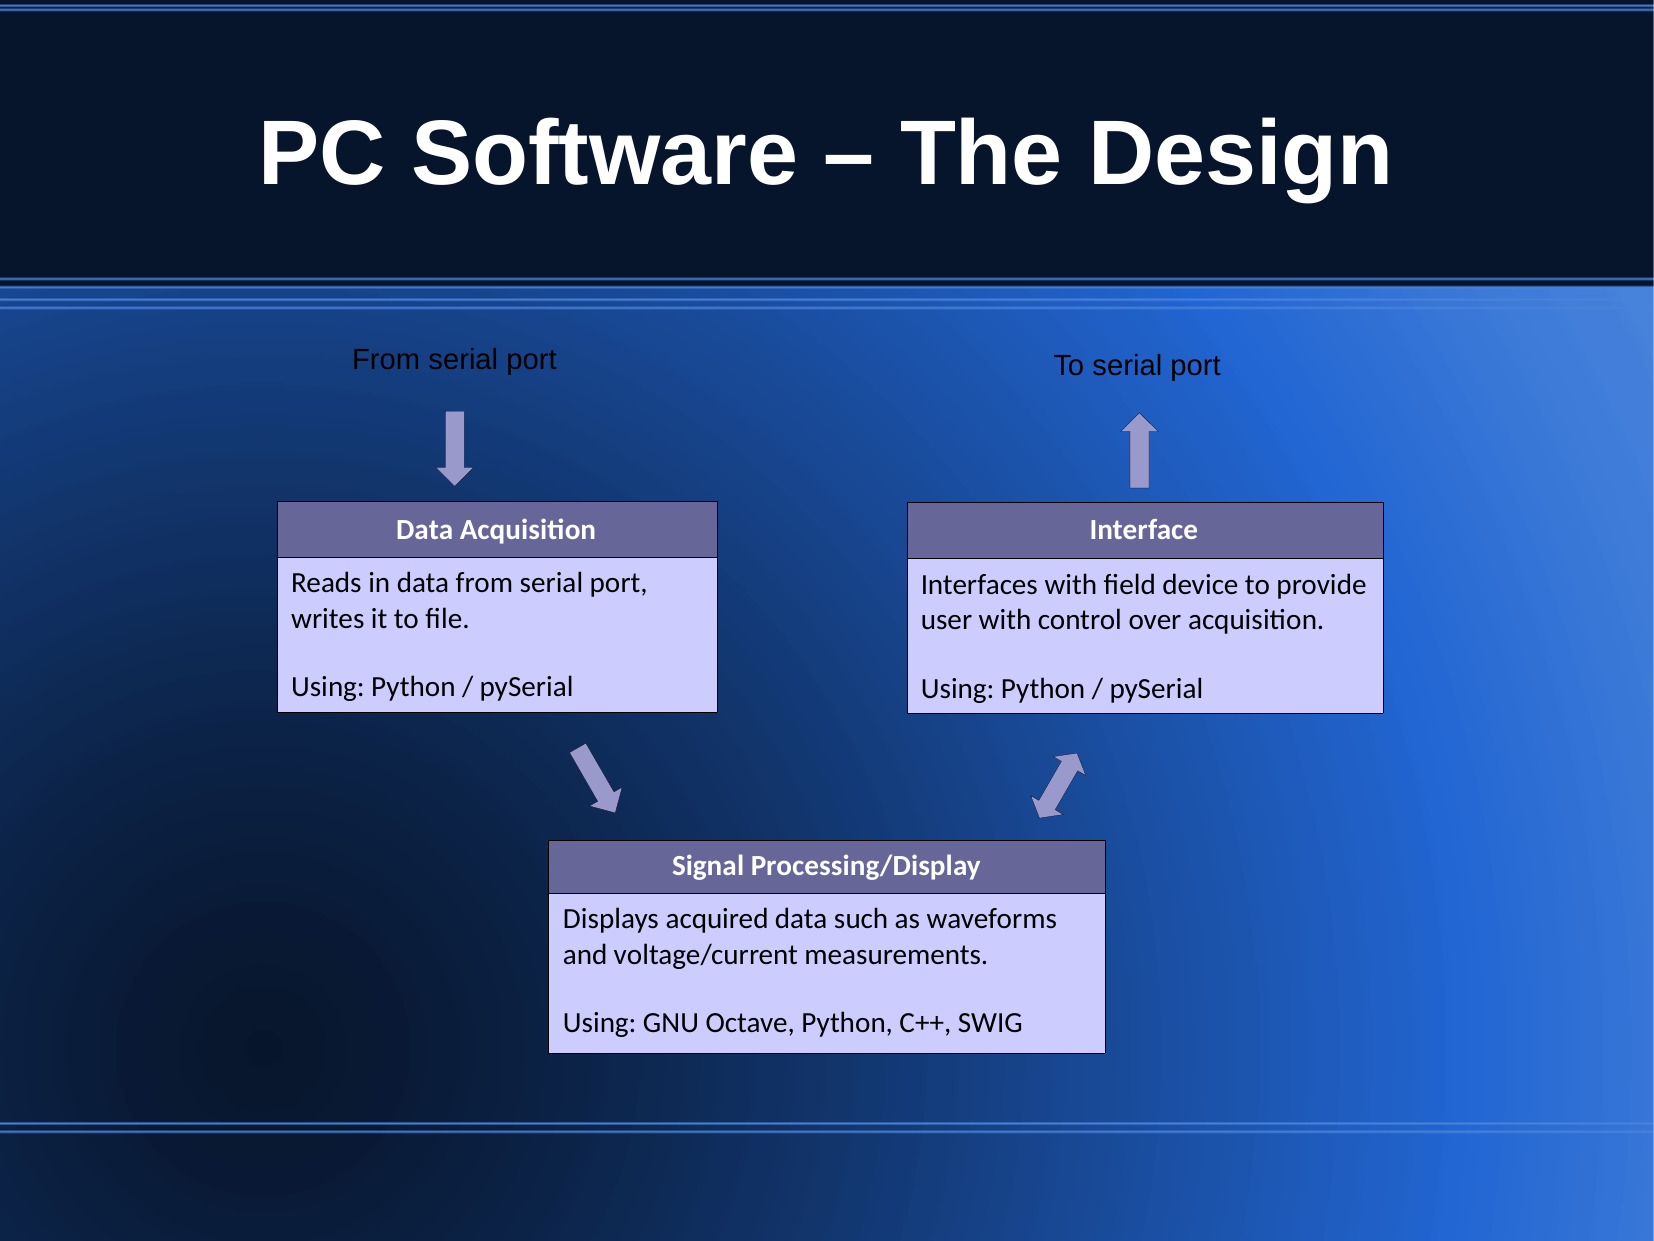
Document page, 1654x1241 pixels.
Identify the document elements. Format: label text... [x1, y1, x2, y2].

picture [0, 0, 1654, 1241]
title PC Software – The Design [82, 49, 1571, 257]
chart [211, 325, 1427, 1076]
